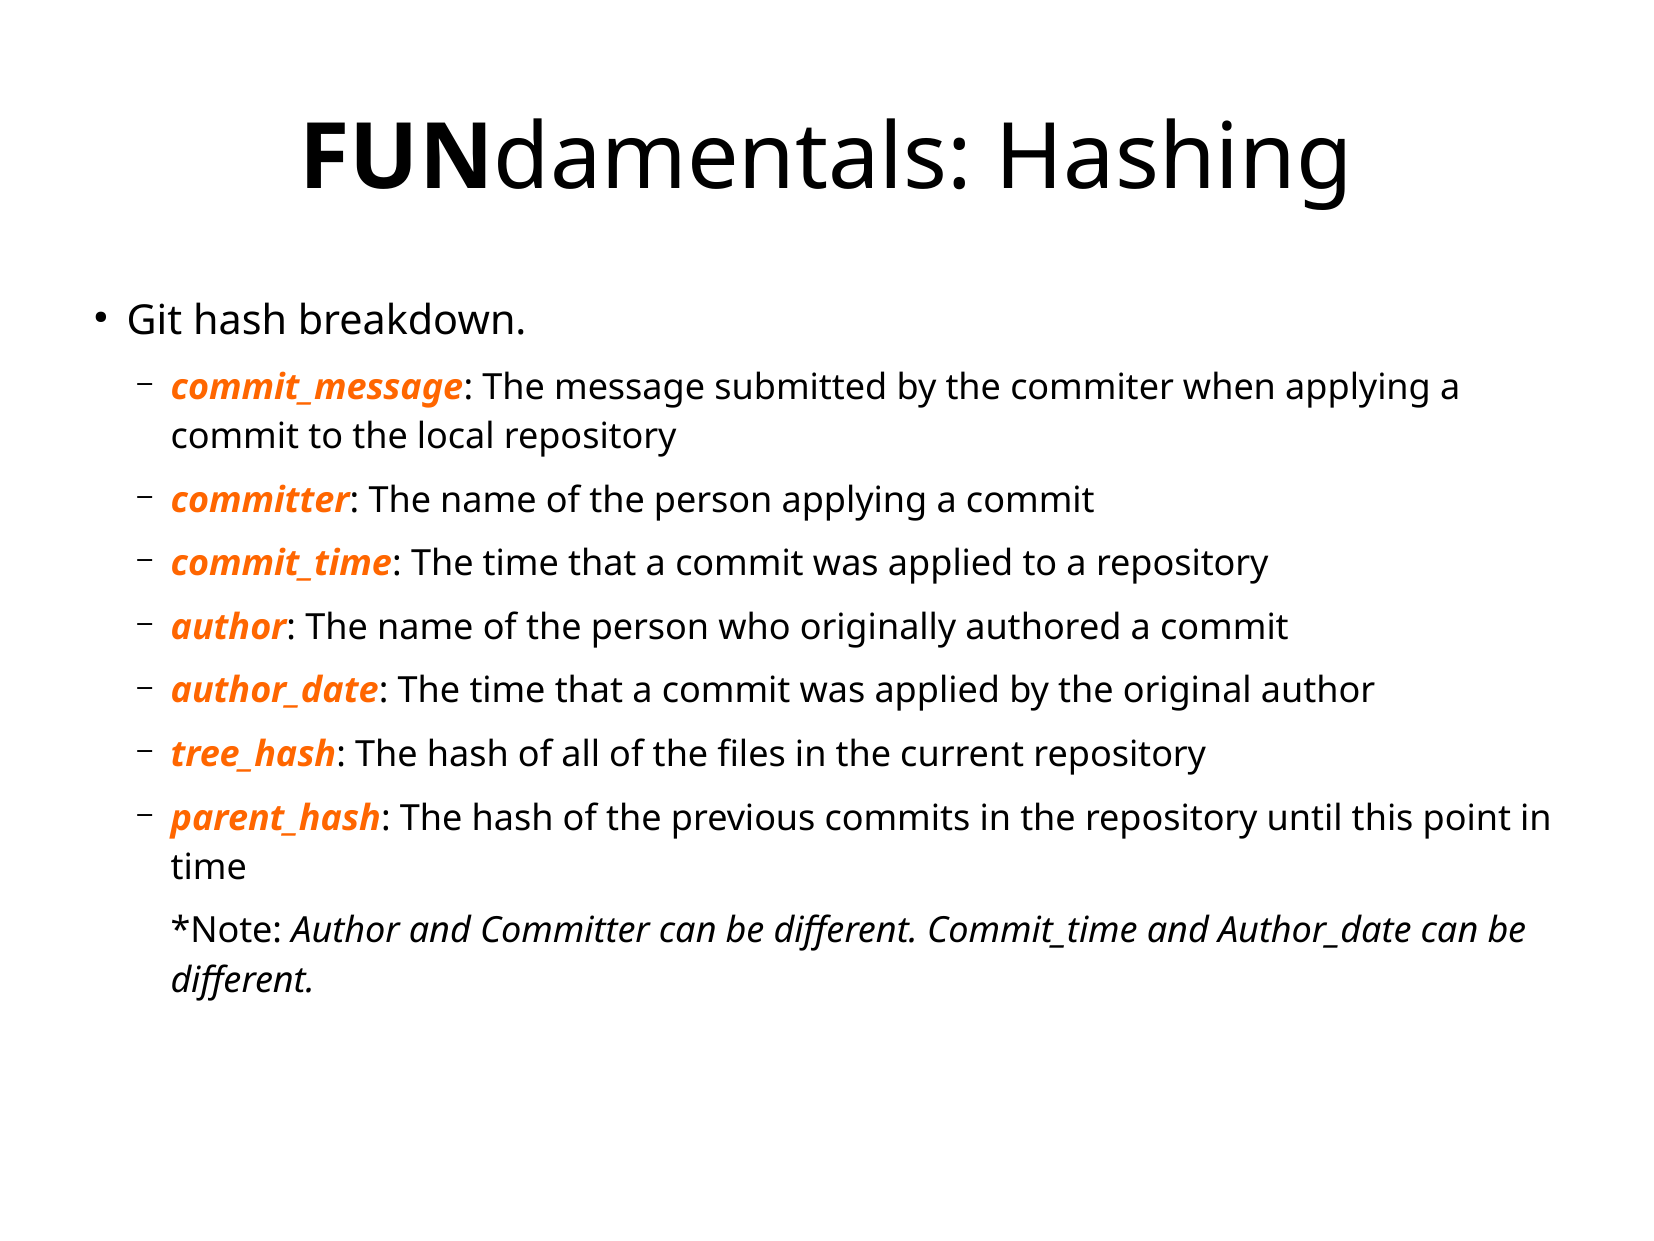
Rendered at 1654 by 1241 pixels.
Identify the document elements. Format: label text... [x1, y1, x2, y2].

title FUNdamentals: Hashing [82, 49, 1571, 257]
list Git hash breakdown. commit_message: The message submitted by the commiter when applying a commit to the local repository committer: The name of the person applying a commit commit_time: The time that a commit was applied to a repository author: The name of the person who originally authored a commit author_date: The time that a commit was applied by the original author tree_hash: The hash of all of the files in the current repository parent_hash: The hash of the previous commits in the repository until this point in time *Note: Author and Committer can be different. Commit_time and Author_date can be different. [82, 290, 1571, 1010]
